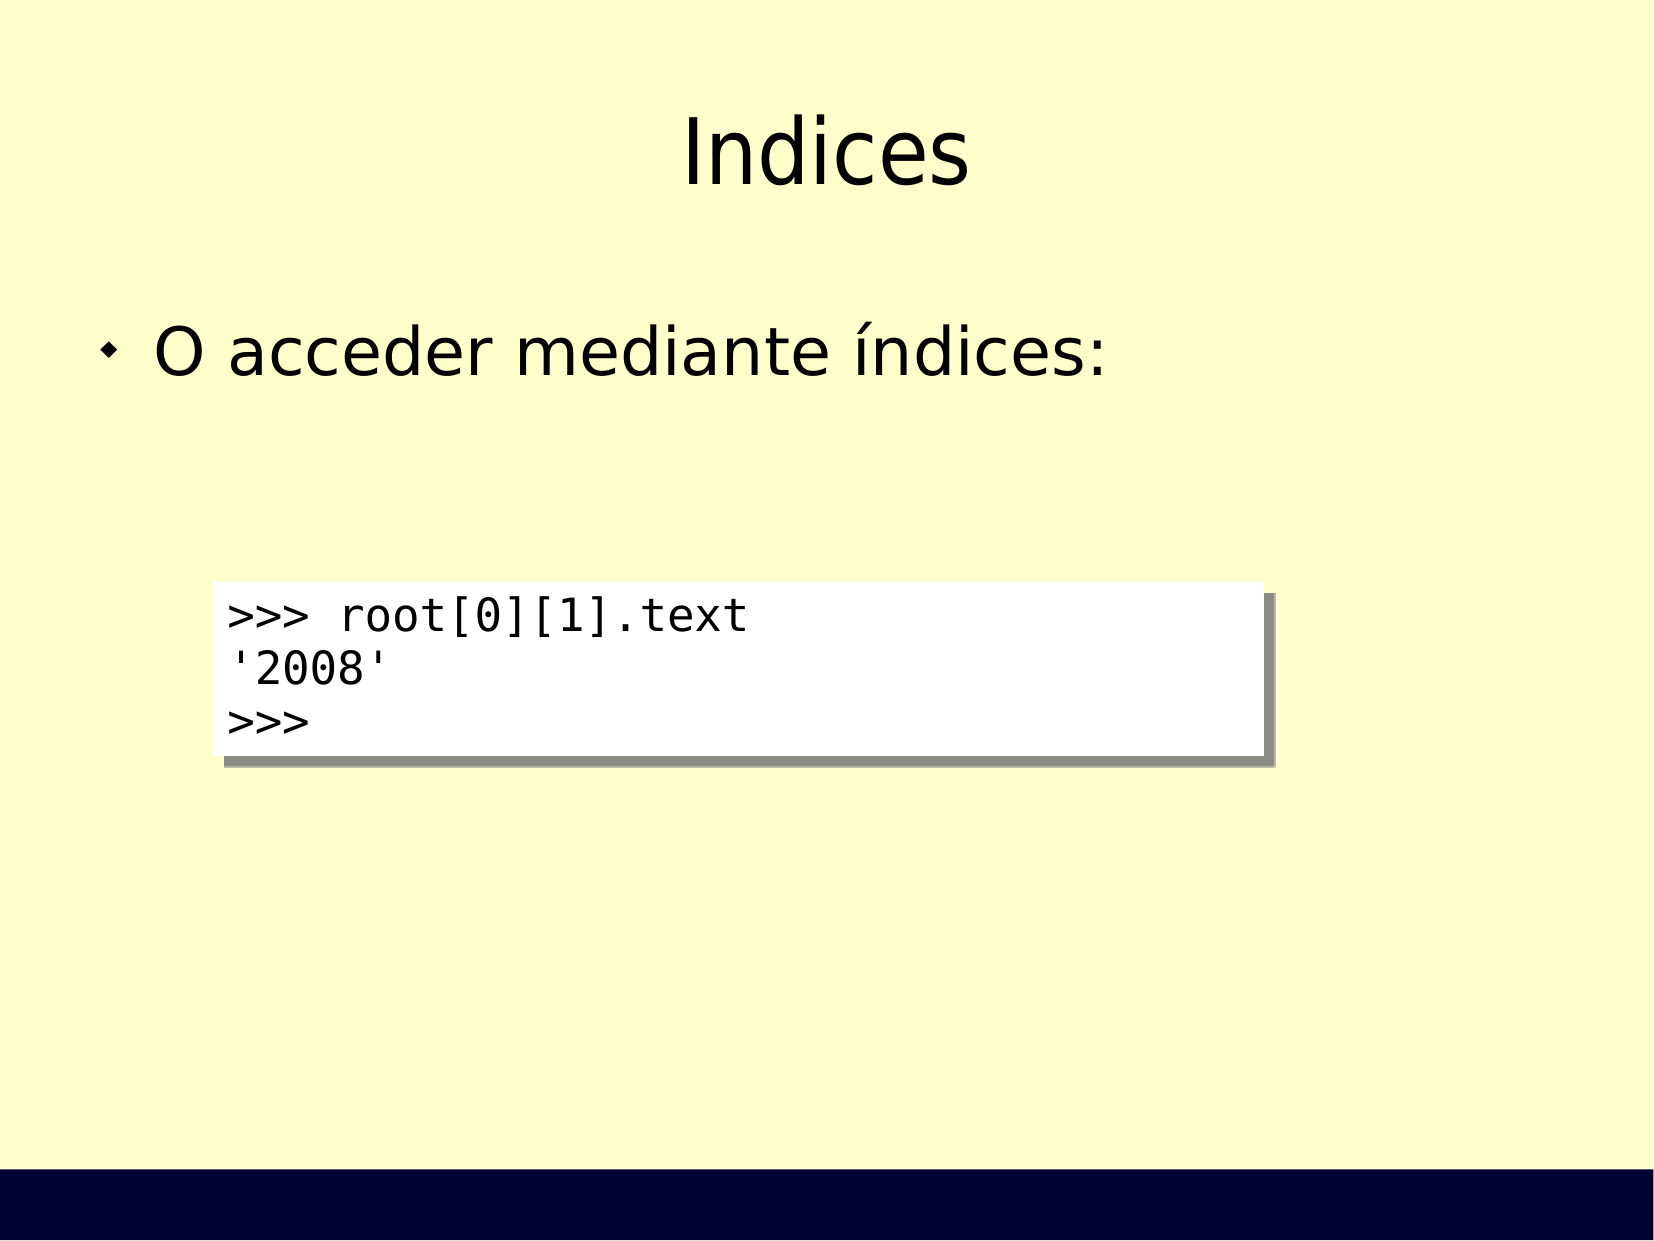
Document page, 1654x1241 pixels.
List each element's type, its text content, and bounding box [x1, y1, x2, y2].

text_box >>> root[0][1].text '2008' >>> [212, 581, 1264, 756]
title Indices [82, 49, 1571, 257]
list O acceder mediante índices: [82, 290, 1538, 414]
